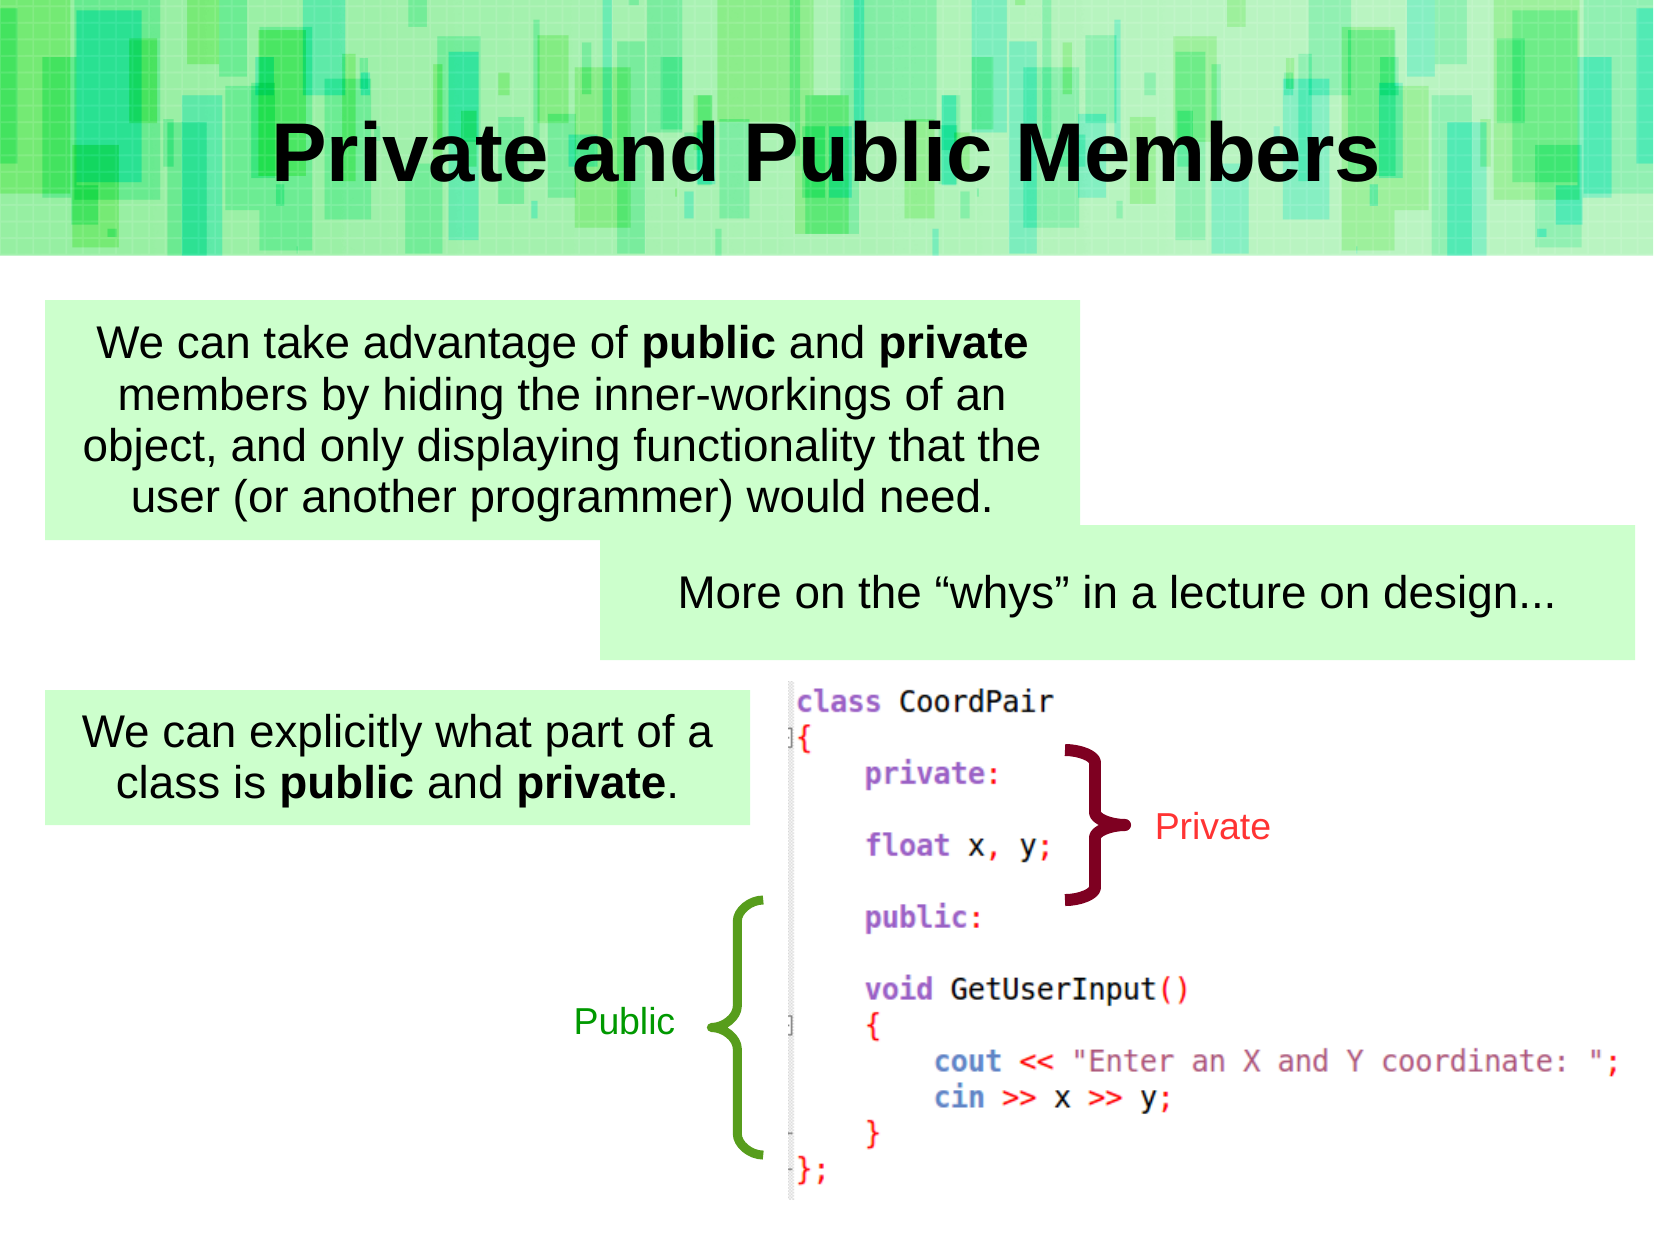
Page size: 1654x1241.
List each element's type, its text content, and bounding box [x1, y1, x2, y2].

title Private and Public Members [82, 49, 1571, 257]
text_box Public [450, 993, 691, 1051]
text_box We can take advantage of public and private members by hiding the inner-workings of an object, and only displaying functionality that the user (or another programmer) would need. [45, 300, 1081, 541]
picture [0, 0, 1654, 1241]
text_box More on the “whys” in a lecture on design... [600, 525, 1636, 661]
text_box We can explicitly what part of a class is public and private. [45, 690, 751, 826]
text_box Private [1140, 798, 1546, 856]
